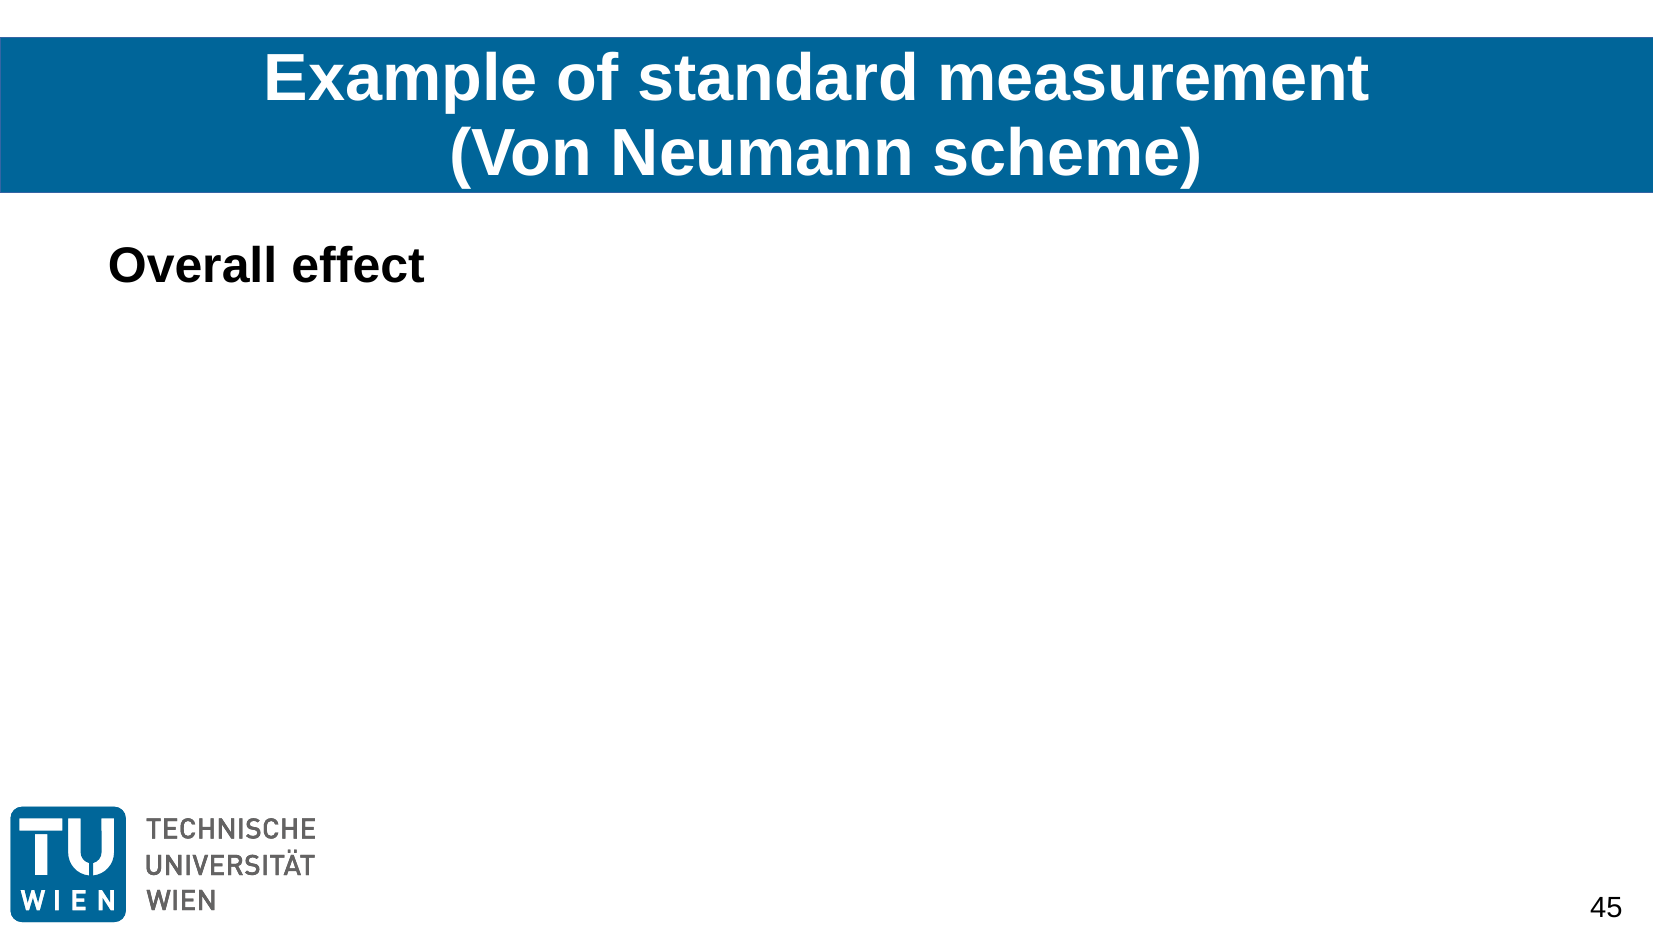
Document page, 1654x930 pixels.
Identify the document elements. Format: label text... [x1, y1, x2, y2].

list Overall effect [107, 236, 1186, 311]
title Example of standard measurement (Von Neumann scheme) [0, 37, 1653, 193]
